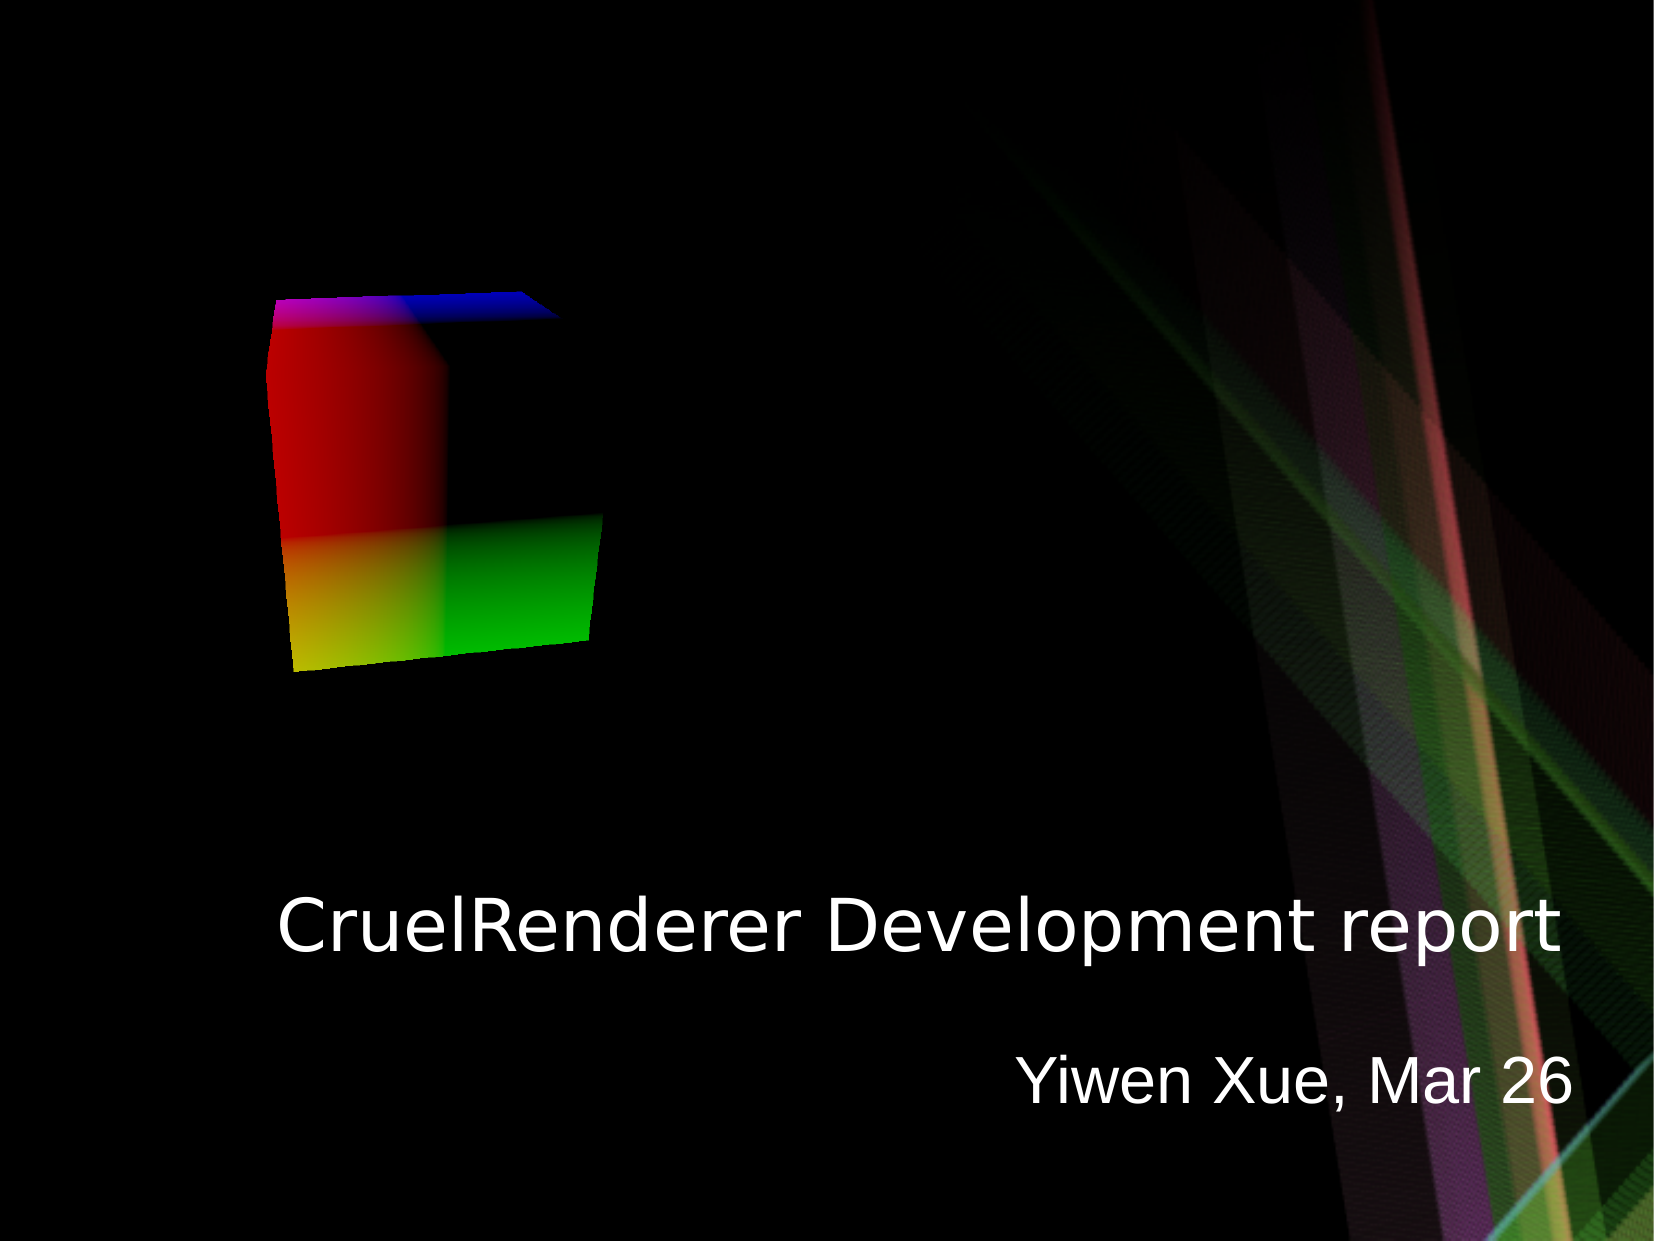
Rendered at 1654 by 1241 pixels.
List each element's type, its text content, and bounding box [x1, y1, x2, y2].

picture [0, 0, 1654, 1241]
subtitle Yiwen Xue, Mar 26 [86, 949, 1575, 1213]
title CruelRenderer Development report [75, 822, 1564, 1030]
